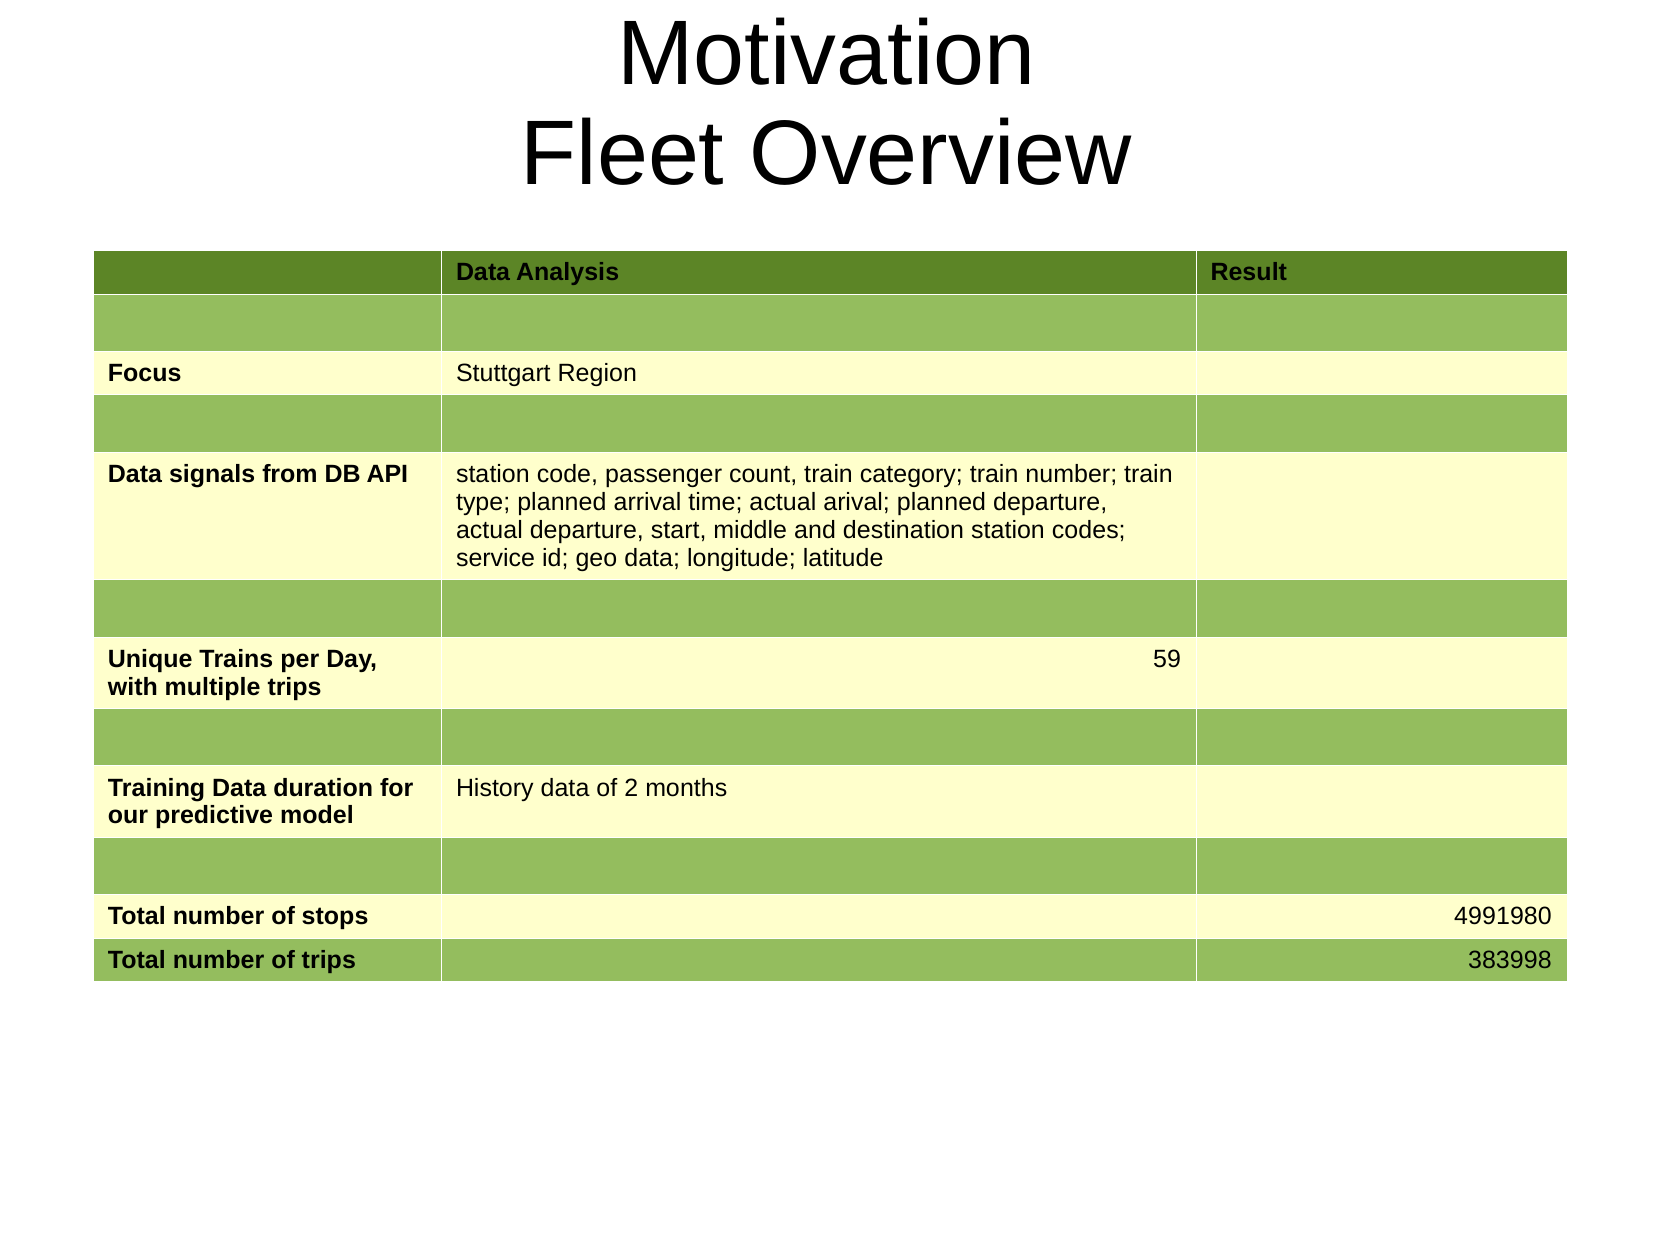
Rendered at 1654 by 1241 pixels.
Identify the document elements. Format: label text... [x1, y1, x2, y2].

table_cell 59 [442, 638, 1196, 708]
table_cell Total number of trips [94, 939, 441, 981]
table_cell [1197, 838, 1567, 894]
table_cell [94, 395, 441, 452]
table_header [94, 251, 441, 294]
table_cell Training Data duration for our predictive model [94, 766, 441, 837]
table_cell [1197, 580, 1567, 637]
table_cell [1197, 395, 1567, 452]
table_cell Data signals from DB API [94, 453, 441, 579]
table_header Data Analysis [442, 251, 1196, 294]
table_cell [442, 939, 1196, 981]
table_cell Stuttgart Region [442, 352, 1196, 394]
title Motivation [82, 0, 1571, 157]
table_cell [1197, 709, 1567, 765]
table_cell History data of 2 months [442, 766, 1196, 837]
table_cell Focus [94, 352, 441, 394]
table_cell [1197, 453, 1567, 579]
table_cell 4991980 [1197, 895, 1567, 938]
table_cell [1197, 295, 1567, 351]
table_cell Total number of stops [94, 895, 441, 938]
table_cell 383998 [1197, 939, 1567, 981]
title Fleet Overview [82, 157, 1571, 257]
table_cell [1197, 352, 1567, 394]
table_cell [442, 895, 1196, 938]
table_cell [94, 709, 441, 765]
table_cell [1197, 638, 1567, 708]
table_cell [442, 395, 1196, 452]
table_cell [442, 580, 1196, 637]
table_header Result [1197, 251, 1567, 294]
table_cell station code, passenger count, train category; train number; train type; planned arrival time; actual arival; planned departure, actual departure, start, middle and destination station codes; service id; geo data; longitude; latitude [442, 453, 1196, 579]
table_cell [94, 838, 441, 894]
table_cell [442, 709, 1196, 765]
table_cell [442, 295, 1196, 351]
table_cell [94, 295, 441, 351]
table_cell [94, 580, 441, 637]
table_cell [442, 838, 1196, 894]
table_cell Unique Trains per Day, with multiple trips [94, 638, 441, 708]
table_cell [1197, 766, 1567, 837]
